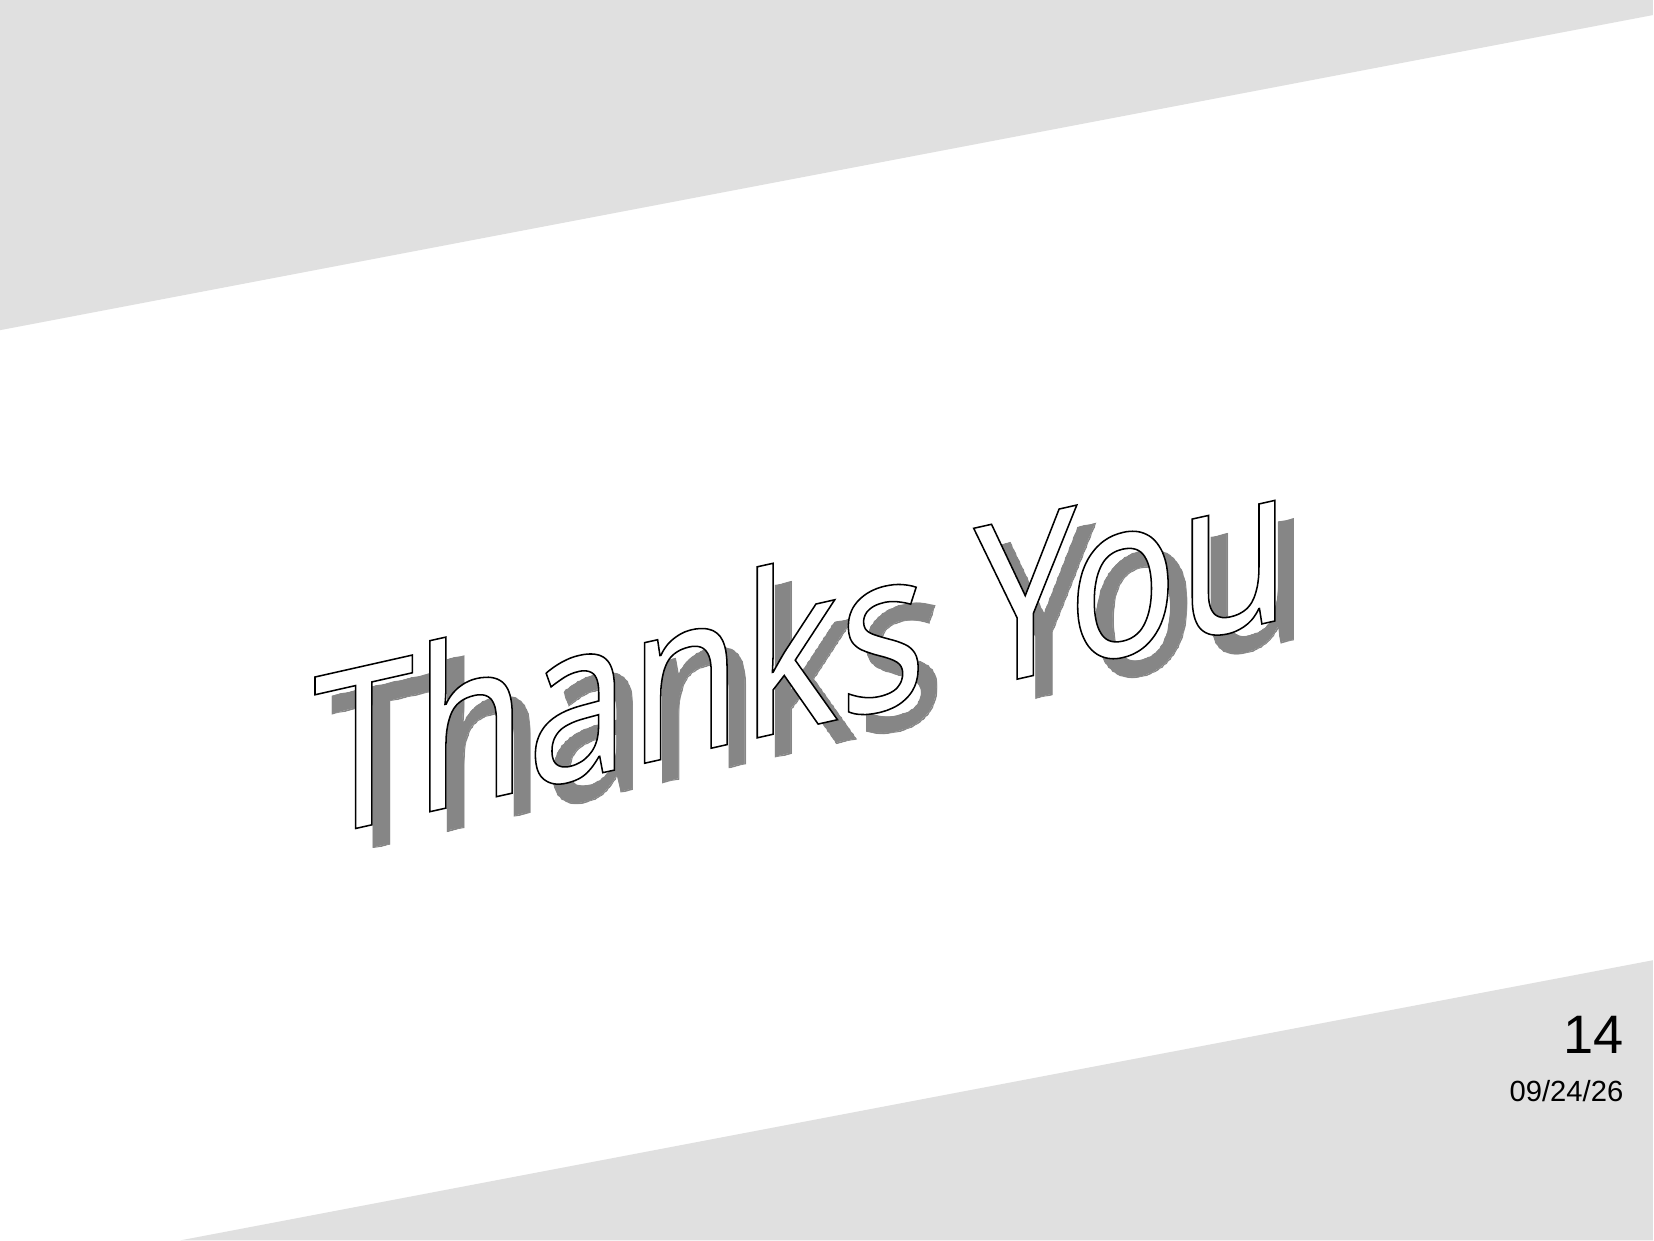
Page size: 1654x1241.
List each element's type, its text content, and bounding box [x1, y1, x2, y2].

text_box Thanks You [973, 505, 1077, 680]
text_box Thanks You [1192, 500, 1275, 636]
text_box Thanks You [429, 637, 513, 812]
text_box Thanks You [1077, 531, 1169, 659]
text_box Thanks You [848, 584, 919, 715]
text_box Thanks You [644, 628, 728, 764]
text_box Thanks You [315, 655, 413, 829]
text_box Thanks You [535, 653, 615, 785]
text_box Thanks You [757, 563, 838, 738]
